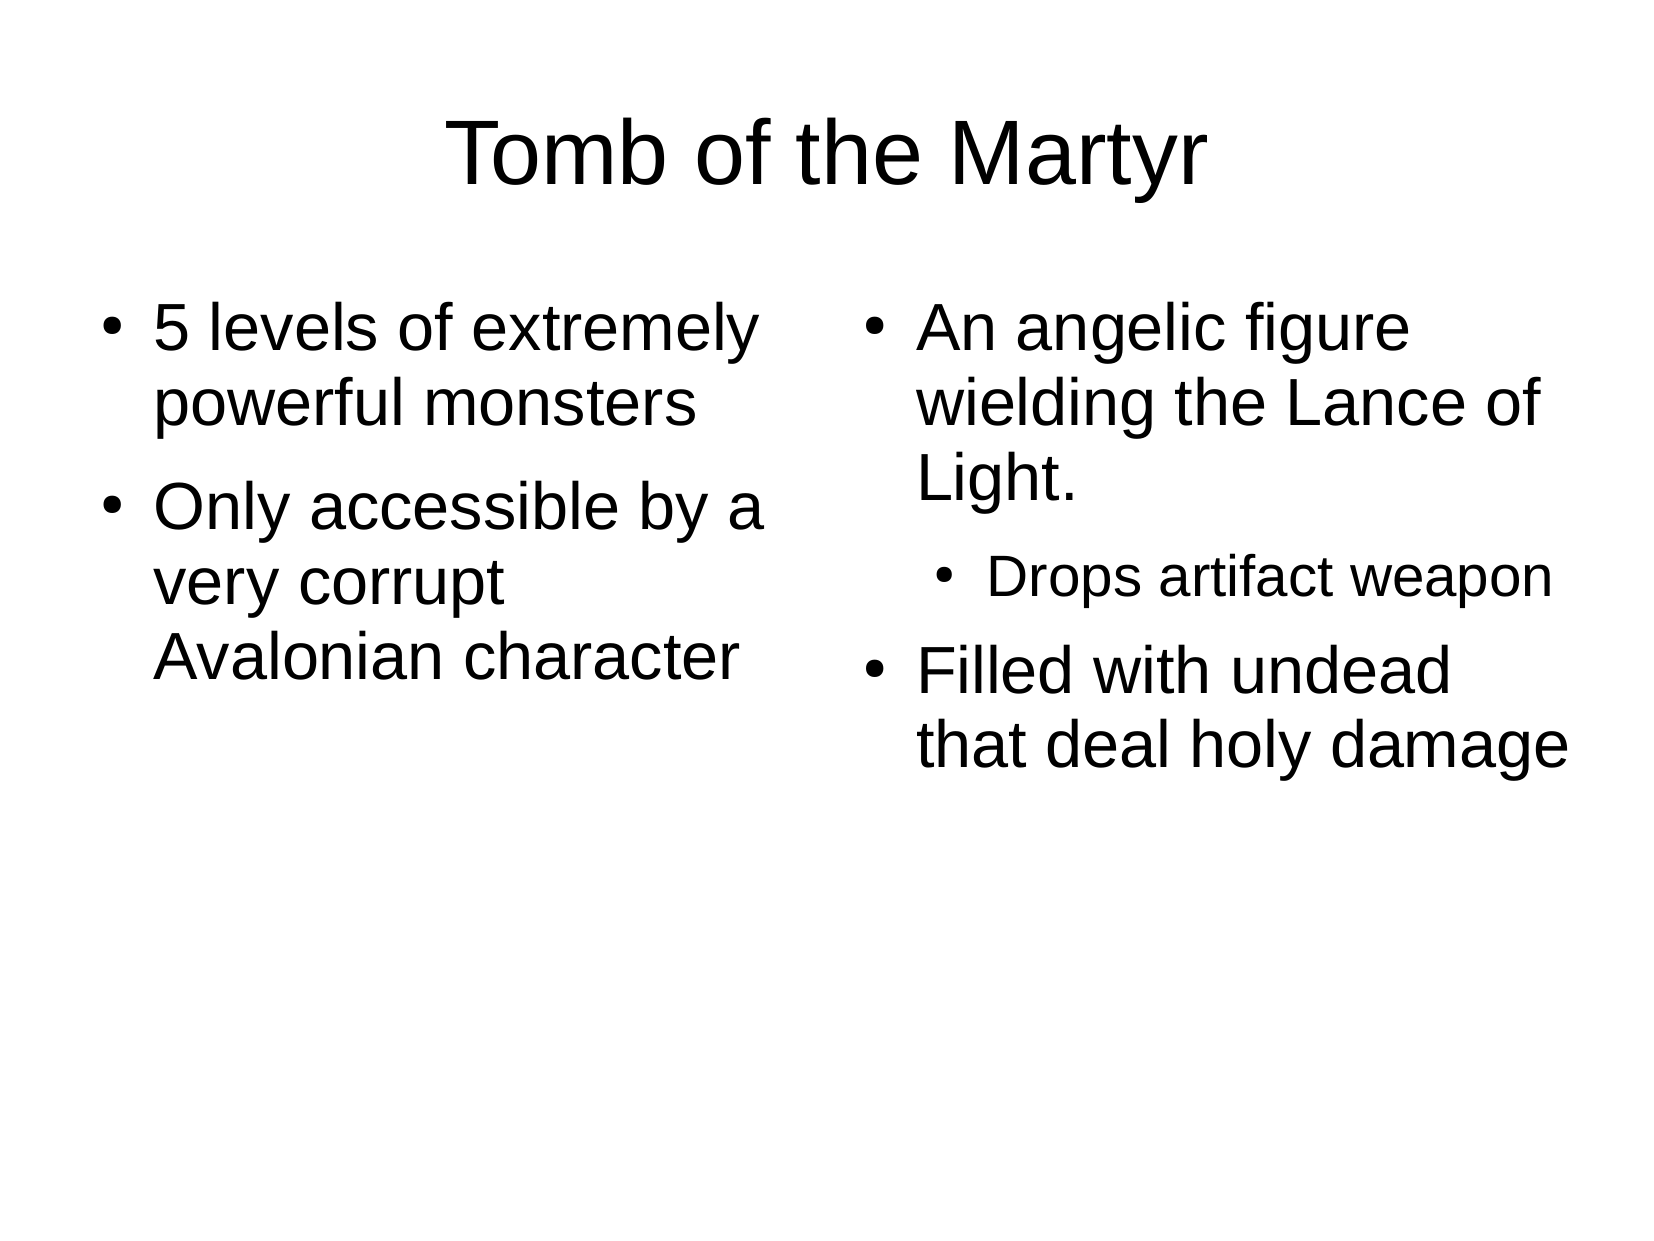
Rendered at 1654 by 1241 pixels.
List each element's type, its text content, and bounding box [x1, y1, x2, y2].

list 5 levels of extremely powerful monsters Only accessible by a very corrupt Avalonian character [82, 290, 809, 1109]
title Tomb of the Martyr [82, 56, 1571, 250]
list An angelic figure wielding the Lance of Light. Drops artifact weapon Filled with undead that deal holy damage [845, 290, 1572, 1109]
